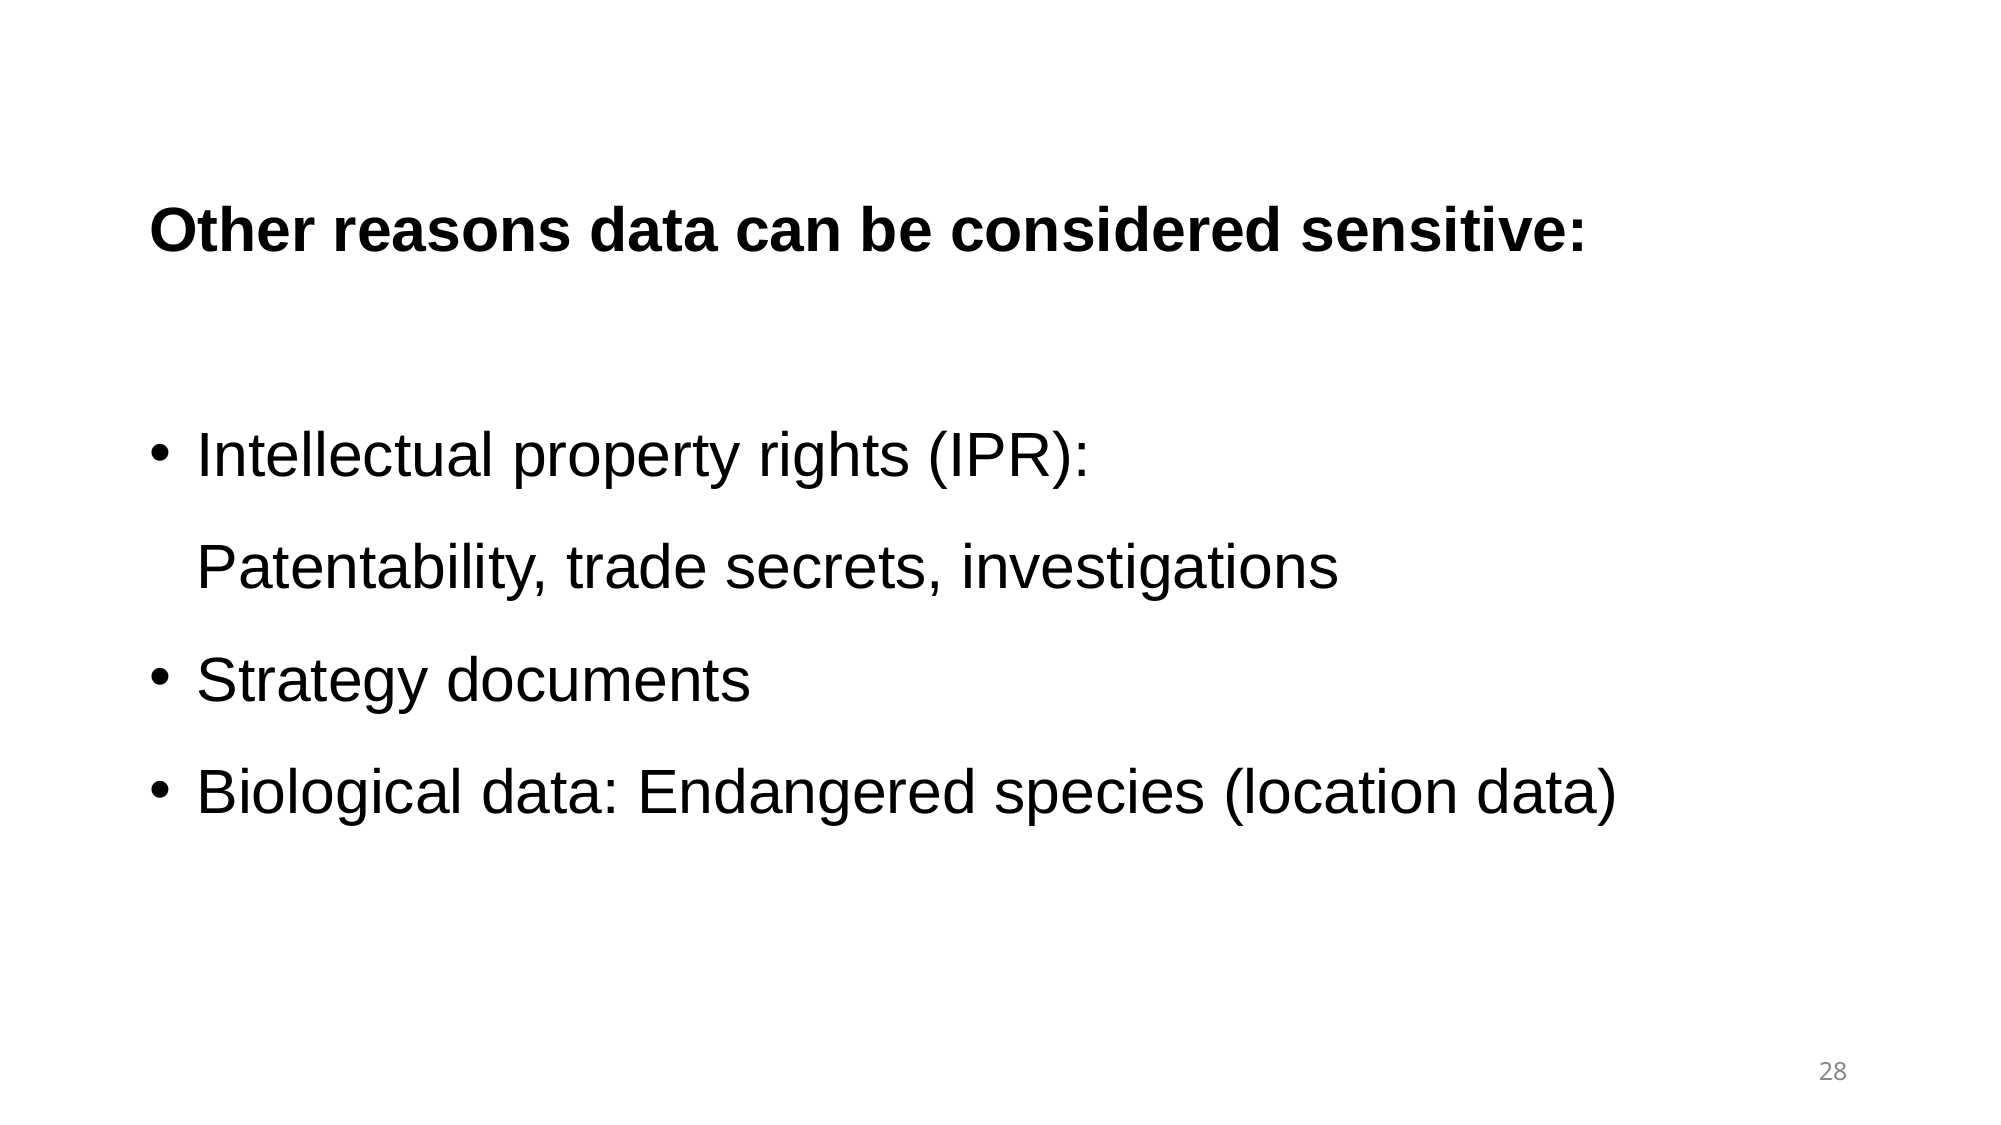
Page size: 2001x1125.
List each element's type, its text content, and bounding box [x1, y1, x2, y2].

slide_number 1 [1412, 1042, 1863, 1103]
text_box Other reasons data can be considered sensitive: Intellectual property rights (IPR): Patentability, trade secrets, investigations Strategy documents Biological data: Endangered species (location data) [134, 181, 1805, 834]
